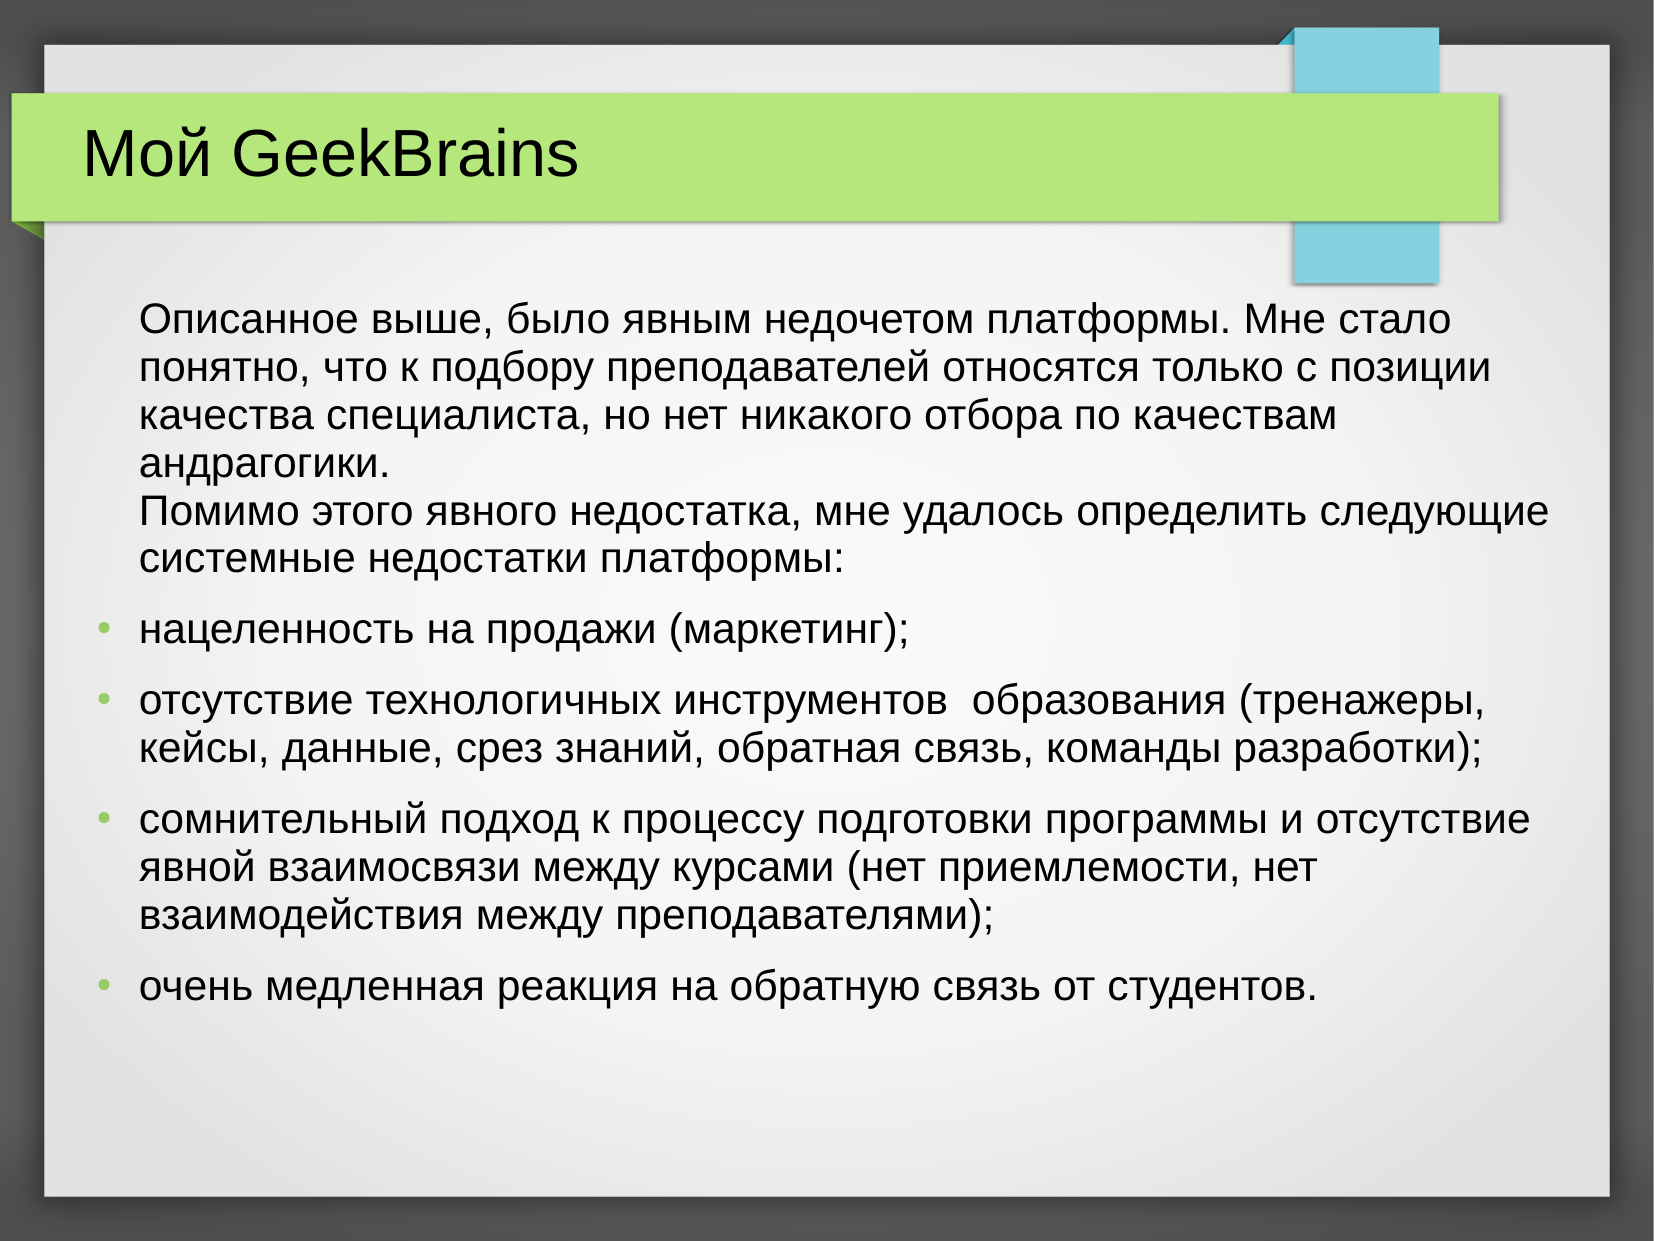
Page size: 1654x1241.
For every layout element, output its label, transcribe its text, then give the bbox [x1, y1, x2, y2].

picture [0, 0, 1654, 1241]
list Описанное выше, было явным недочетом платформы. Мне стало понятно, что к подбору преподавателей относятся только с позиции качества специалиста, но нет никакого отбора по качествам андрагогики. Помимо этого явного недостатка, мне удалось определить следующие системные недостатки платформы: нацеленность на продажи (маркетинг); отсутствие технологичных инструментов образования (тренажеры, кейсы, данные, срез знаний, обратная связь, команды разработки); сомнительный подход к процессу подготовки программы и отсутствие явной взаимосвязи между курсами (нет приемлемости, нет взаимодействия между преподавателями); очень медленная реакция на обратную связь от студентов. [82, 295, 1571, 1015]
title Мой GeekBrains [82, 94, 1264, 213]
